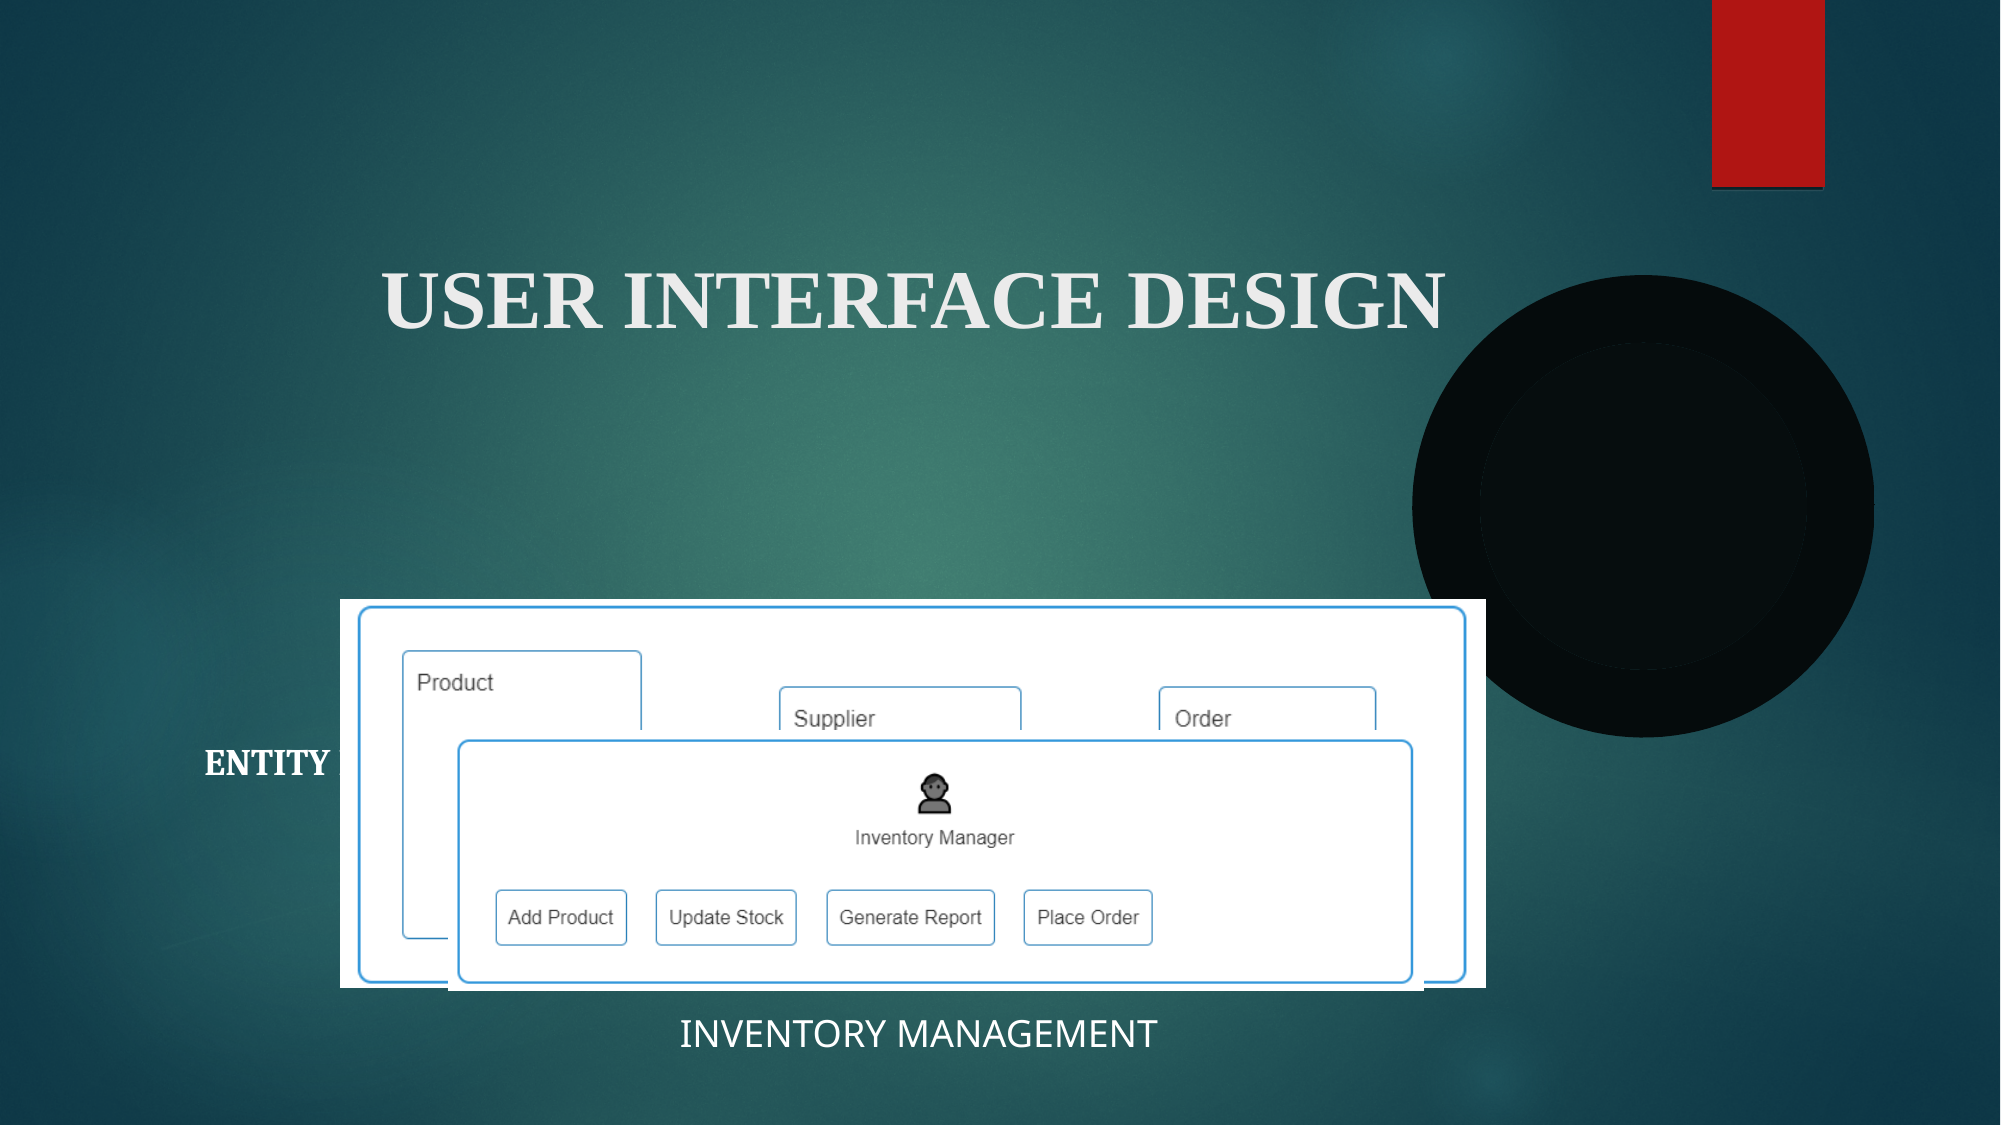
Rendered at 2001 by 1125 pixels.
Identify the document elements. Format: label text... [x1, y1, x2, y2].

title USER INTERFACE DESIGN [212, 62, 1661, 388]
text_box INVENTORY MANAGEMENT [423, 1002, 1424, 1063]
picture [290, 210, 1583, 583]
picture [448, 730, 1424, 991]
